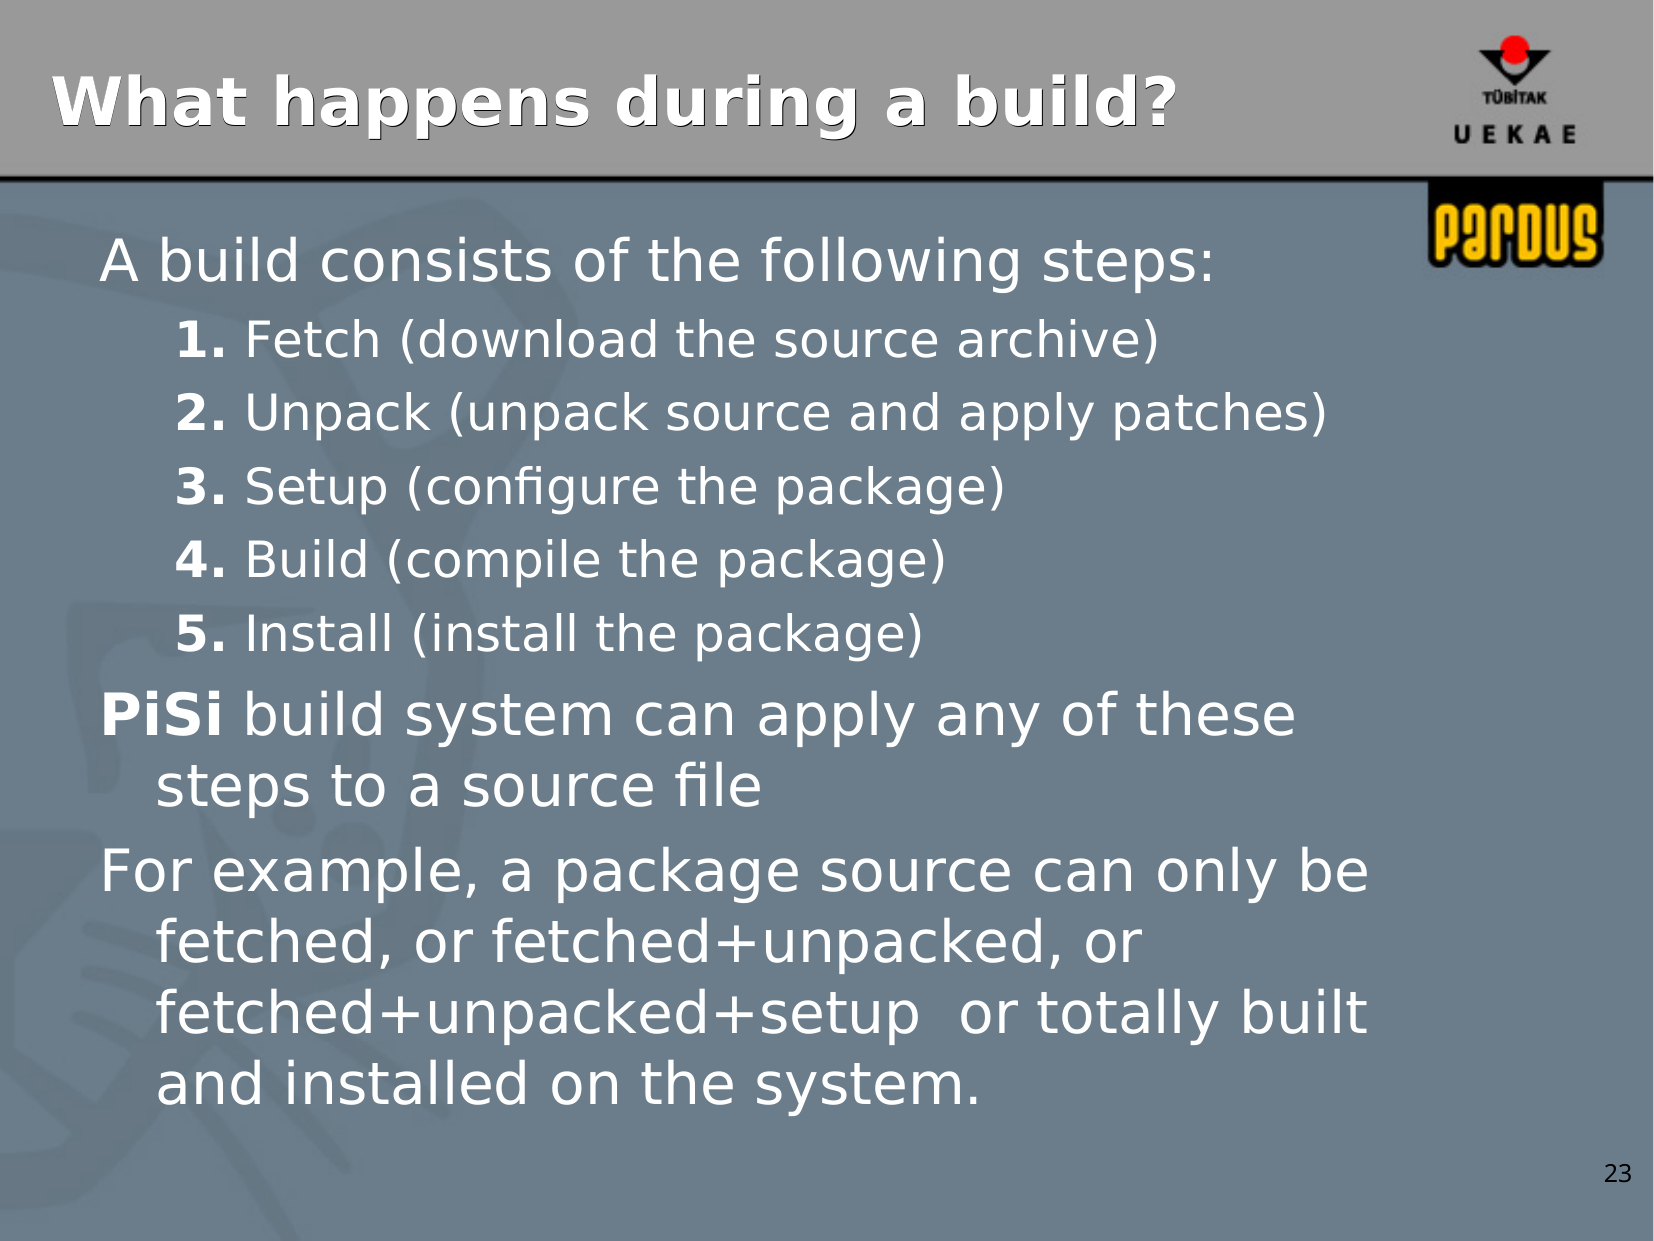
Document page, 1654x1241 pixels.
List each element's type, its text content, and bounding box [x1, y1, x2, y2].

list A build consists of the following steps: 1. Fetch (download the source archive) 2. Unpack (unpack source and apply patches) 3. Setup (configure the package) 4. Build (compile the package) 5. Install (install the package) PiSi build system can apply any of these steps to a source file For example, a package source can only be fetched, or fetched+unpacked, or fetched+unpacked+setup or totally built and installed on the system. [84, 216, 1480, 1124]
picture [0, 0, 1654, 1241]
title What happens during a build? [35, 43, 1449, 158]
